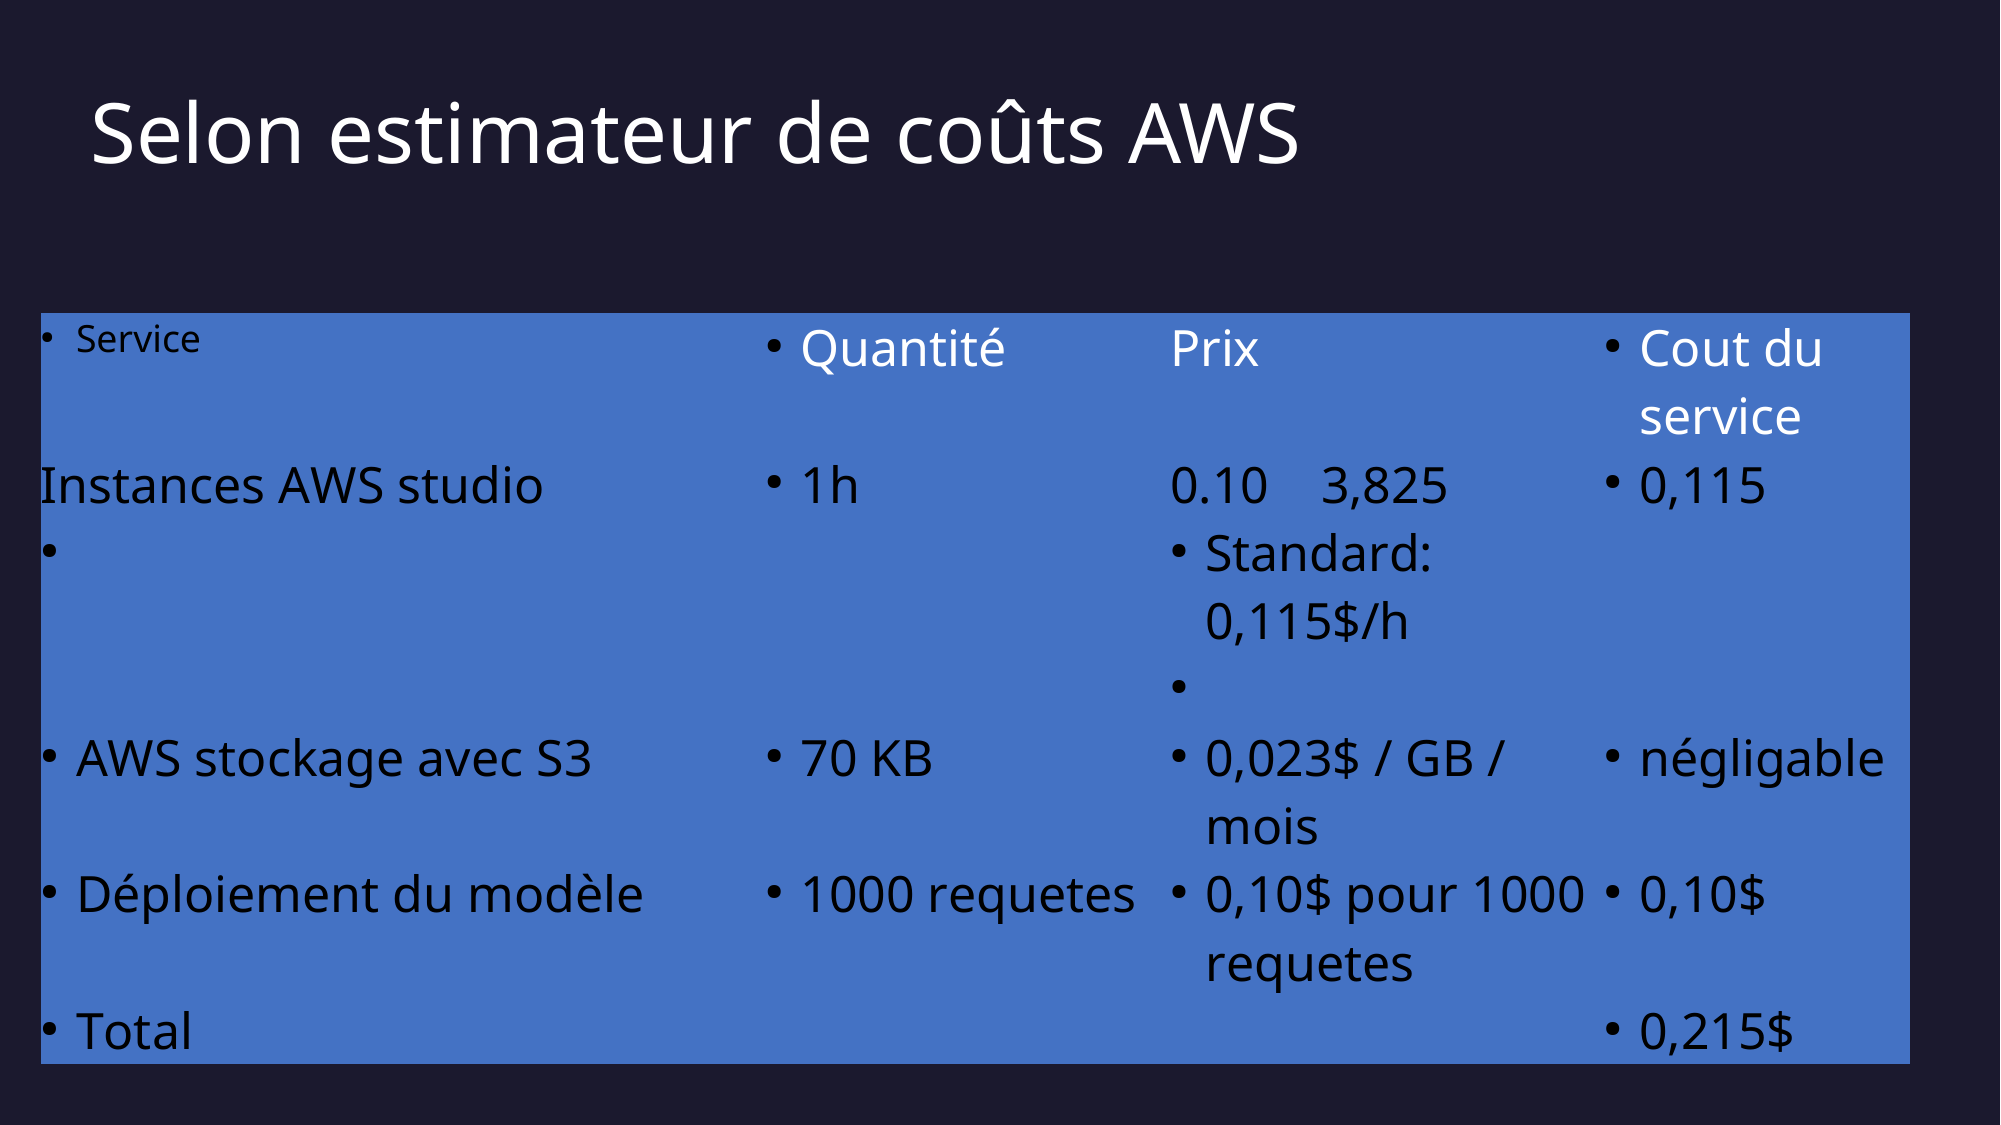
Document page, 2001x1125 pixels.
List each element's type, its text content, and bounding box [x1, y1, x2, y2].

table_cell 70 KB [765, 723, 1170, 859]
table_header Quantité [765, 313, 1170, 450]
table_cell Total [41, 996, 765, 1064]
table_cell 0,10$ [1604, 859, 1910, 996]
table_cell [765, 996, 1170, 1064]
table_cell 0,023$ / GB / mois [1170, 723, 1604, 859]
table_cell AWS stockage avec S3 [41, 723, 765, 859]
table_cell [1170, 996, 1604, 1064]
table_cell négligable [1604, 723, 1910, 859]
title Selon estimateur de coûts AWS [90, 92, 1910, 287]
table_cell Déploiement du modèle [41, 859, 765, 996]
table_cell 0.10 3,825 Standard: 0,115$/h [1170, 450, 1604, 723]
table_cell Instances AWS studio [41, 450, 765, 723]
table_header Cout du service [1604, 313, 1910, 450]
table_header Service [41, 313, 765, 450]
table_cell 0,115 [1604, 450, 1910, 723]
table_cell 0,10$ pour 1000 requetes [1170, 859, 1604, 996]
table_cell 1000 requetes [765, 859, 1170, 996]
table_header Prix [1170, 313, 1604, 450]
table_cell 1h [765, 450, 1170, 723]
table_cell 0,215$ [1604, 996, 1910, 1064]
